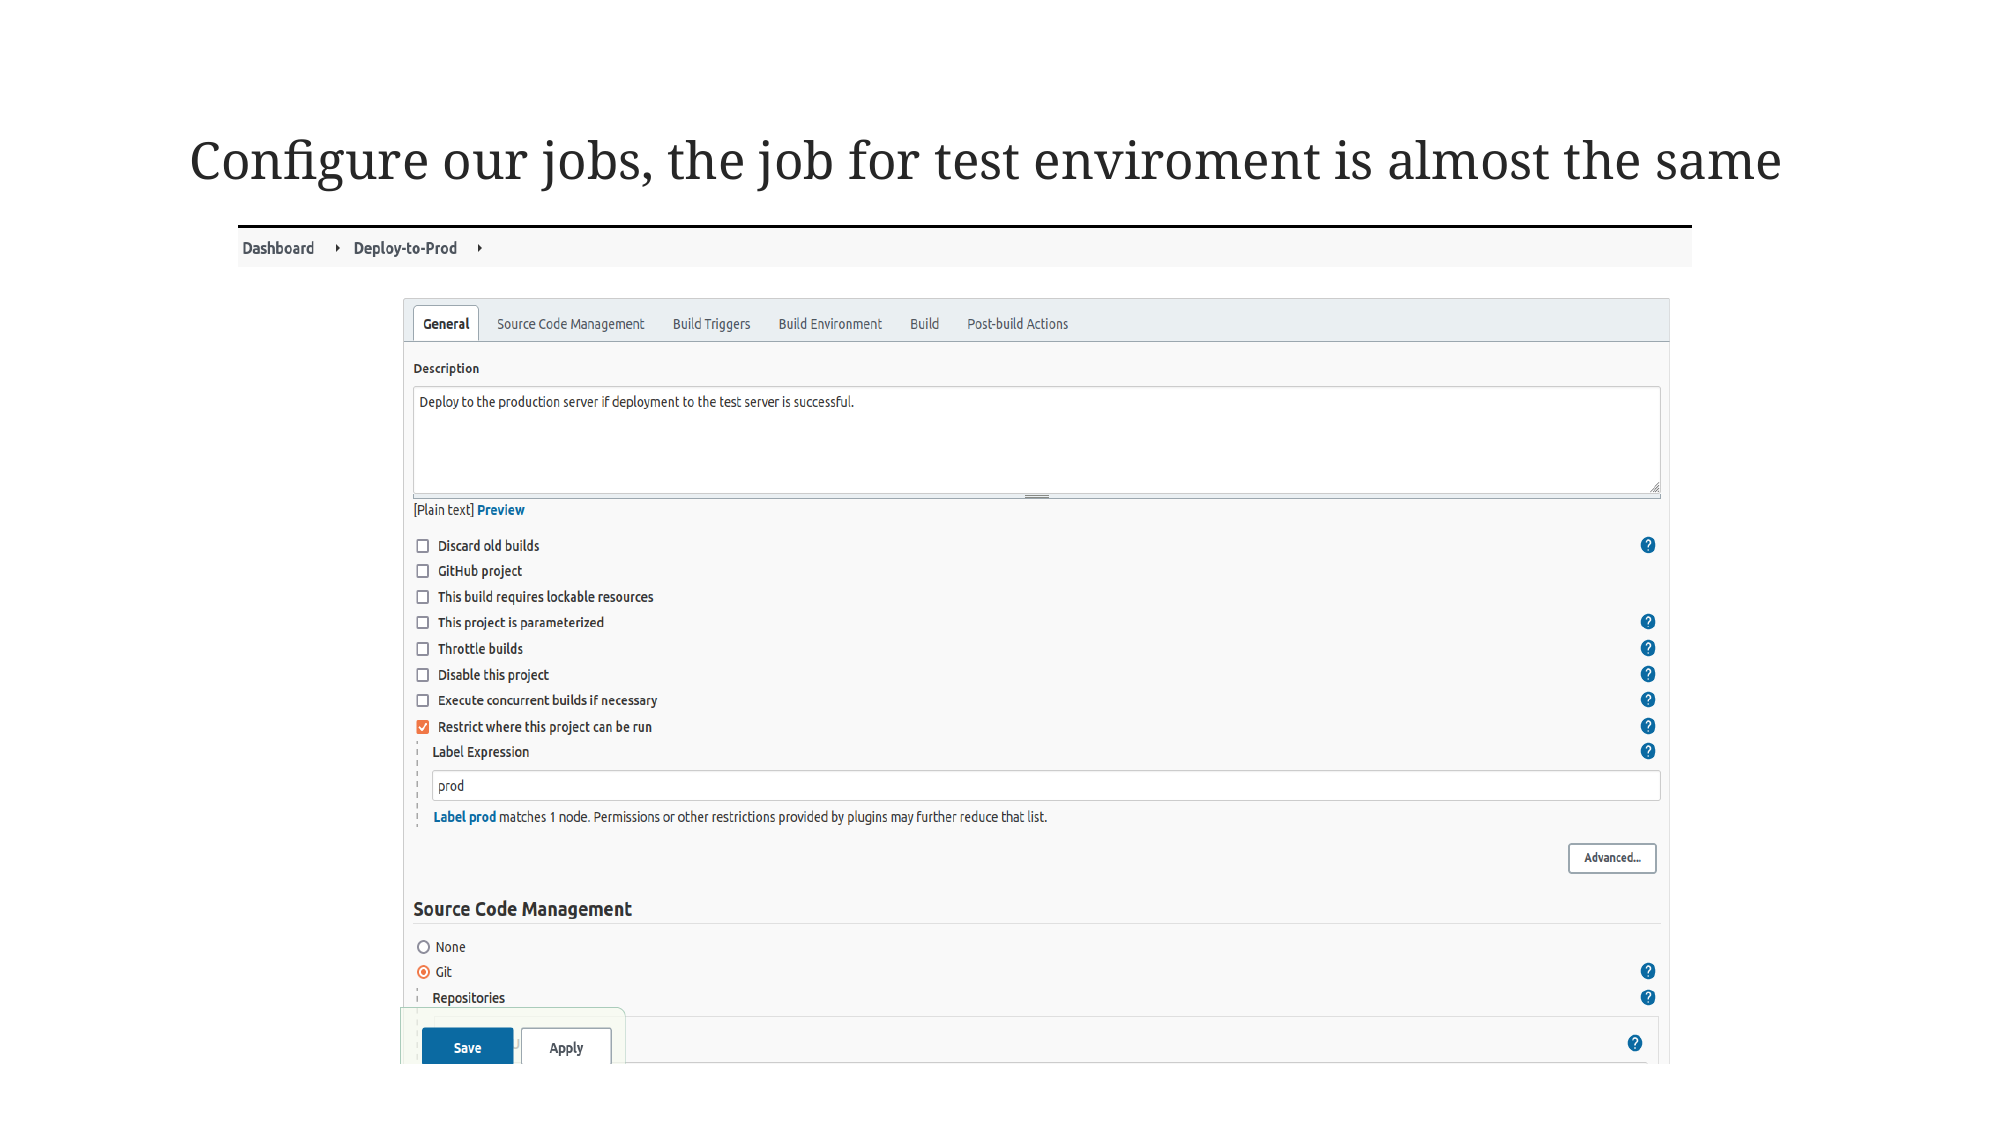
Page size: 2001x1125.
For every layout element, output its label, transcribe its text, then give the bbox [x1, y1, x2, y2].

picture [238, 225, 1692, 1064]
title Configure our jobs, the job for test enviroment is almost the same [174, 105, 1825, 220]
